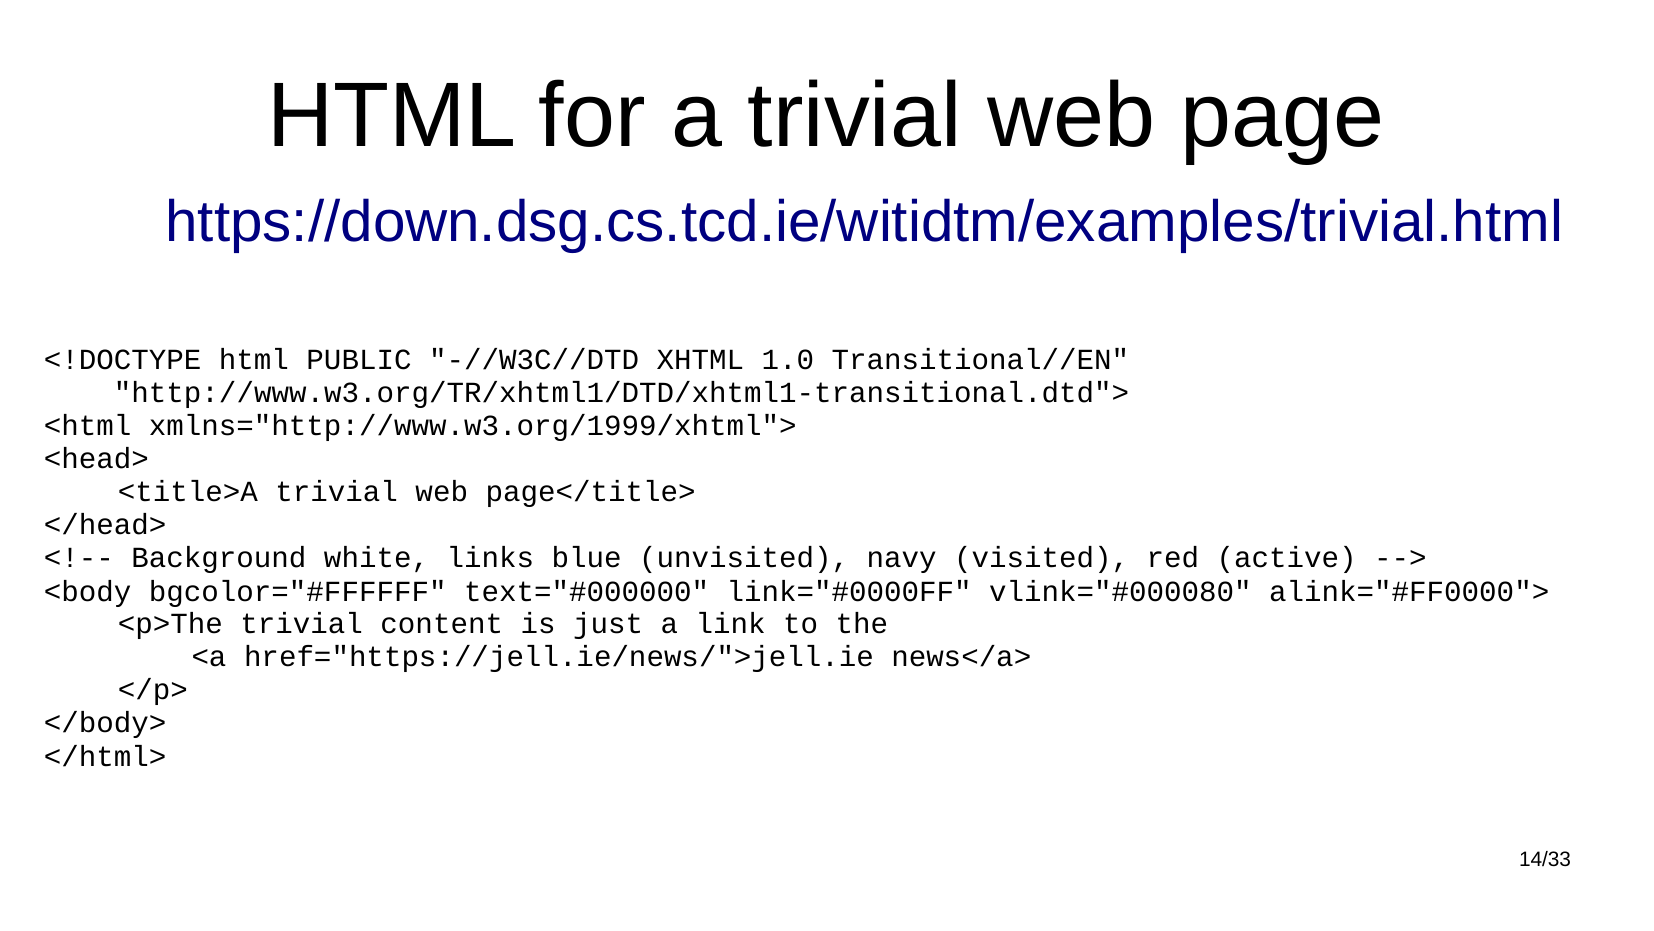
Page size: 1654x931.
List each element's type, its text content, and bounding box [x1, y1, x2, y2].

list https://down.dsg.cs.tcd.ie/witidtm/examples/trivial.html [94, 181, 1583, 338]
title HTML for a trivial web page [82, 37, 1571, 193]
text_box <!DOCTYPE html PUBLIC "-//W3C//DTD XHTML 1.0 Transitional//EN" "http://www.w3.org/TR/xhtml1/DTD/xhtml1-transitional.dtd"> <html xmlns="http://www.w3.org/1999/xhtml"> <head> <title>A trivial web page</title> </head> <!-- Background white, links blue (unvisited), navy (visited), red (active) --> <body bgcolor="#FFFFFF" text="#000000" link="#0000FF" vlink="#000080" alink="#FF0000"> <p>The trivial content is just a link to the <a href="https://jell.ie/news/">jell.ie news</a> </p> </body> </html> [29, 338, 1619, 816]
